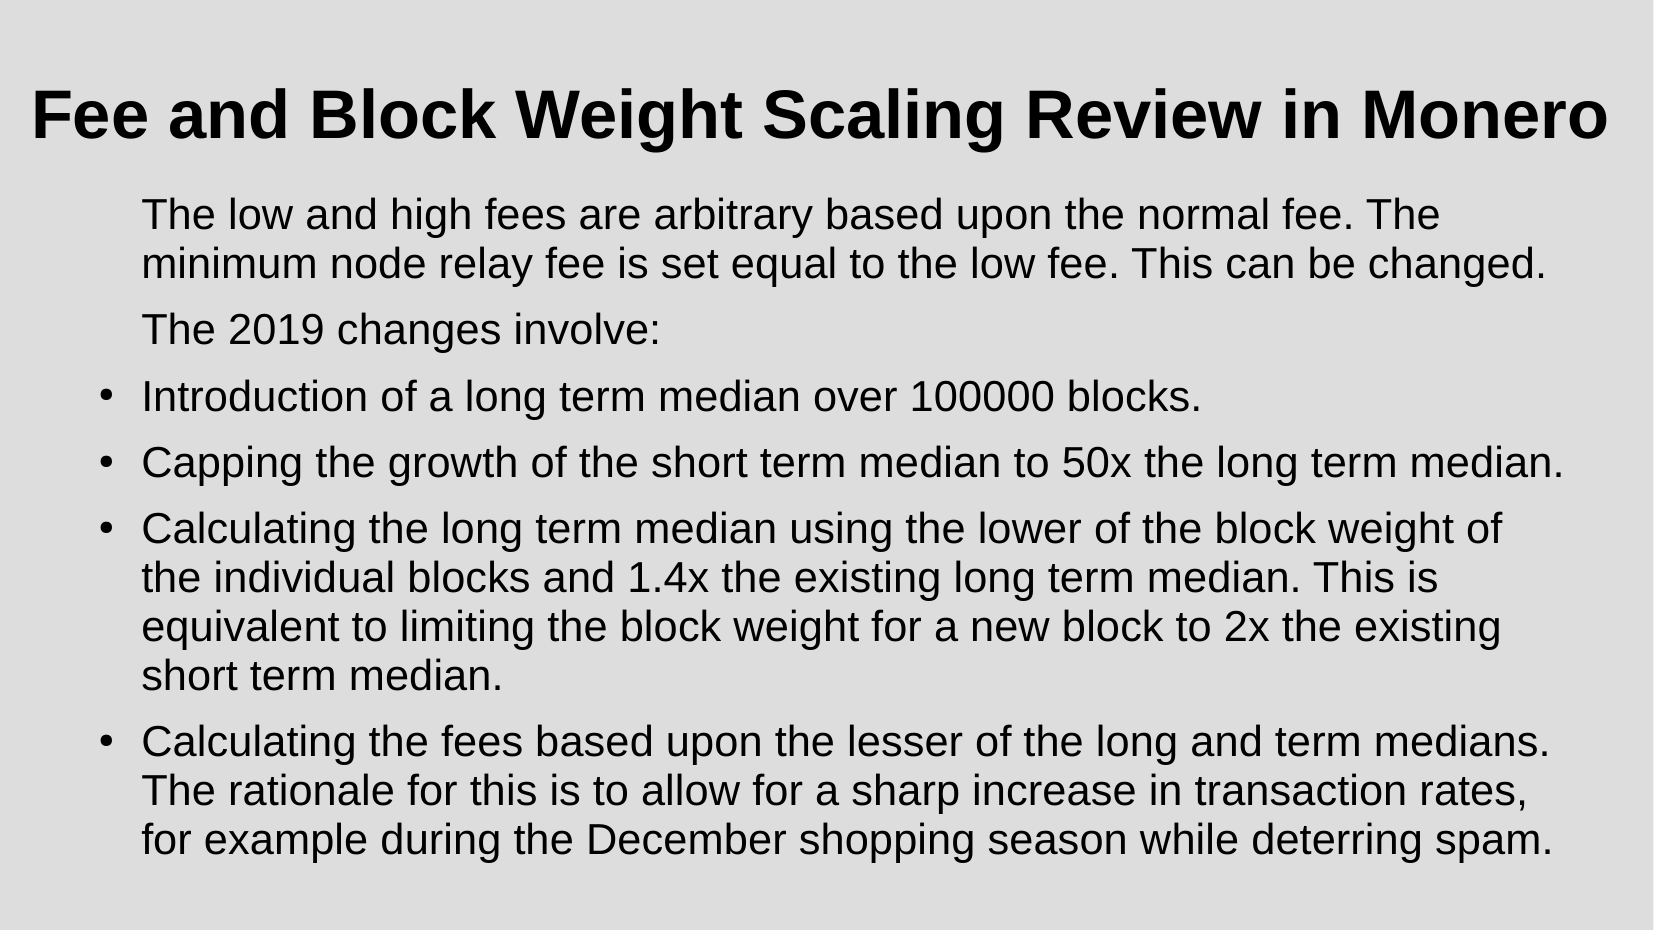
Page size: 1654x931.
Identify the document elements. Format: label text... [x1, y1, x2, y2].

list The low and high fees are arbitrary based upon the normal fee. The minimum node relay fee is set equal to the low fee. This can be changed. The 2019 changes involve: Introduction of a long term median over 100000 blocks. Capping the growth of the short term median to 50x the long term median. Calculating the long term median using the lower of the block weight of the individual blocks and 1.4x the existing long term median. This is equivalent to limiting the block weight for a new block to 2x the existing short term median. Calculating the fees based upon the lesser of the long and term medians. The rationale for this is to allow for a sharp increase in transaction rates, for example during the December shopping season while deterring spam. [84, 193, 1573, 868]
title Fee and Block Weight Scaling Review in Monero [0, 37, 1642, 193]
